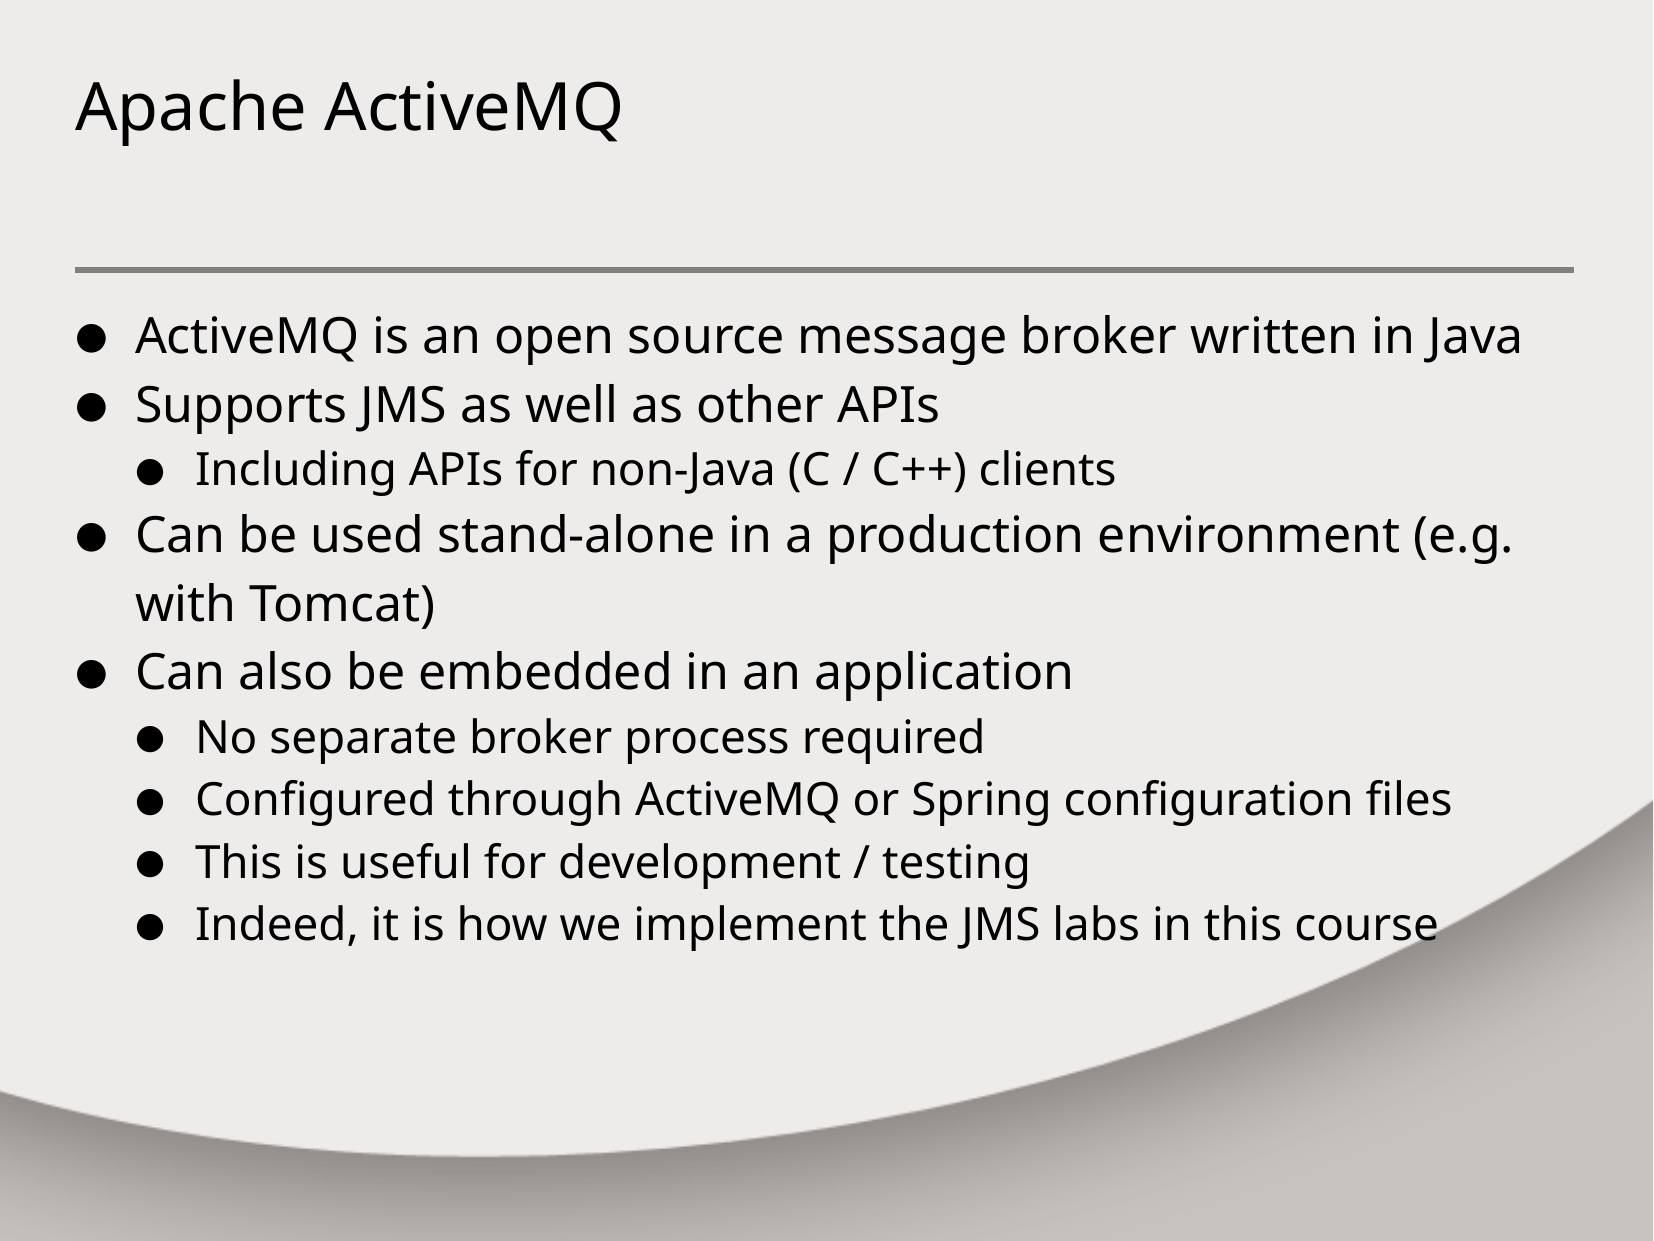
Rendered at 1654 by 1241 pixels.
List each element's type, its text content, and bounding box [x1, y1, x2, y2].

list ActiveMQ is an open source message broker written in Java Supports JMS as well as other APIs Including APIs for non-Java (C / C++) clients Can be used stand-alone in a production environment (e.g. with Tomcat) Can also be embedded in an application No separate broker process required Configured through ActiveMQ or Spring configuration files This is useful for development / testing Indeed, it is how we implement the JMS labs in this course [75, 300, 1576, 1163]
title Apache ActiveMQ [75, 75, 1576, 225]
picture [0, 0, 1654, 1241]
